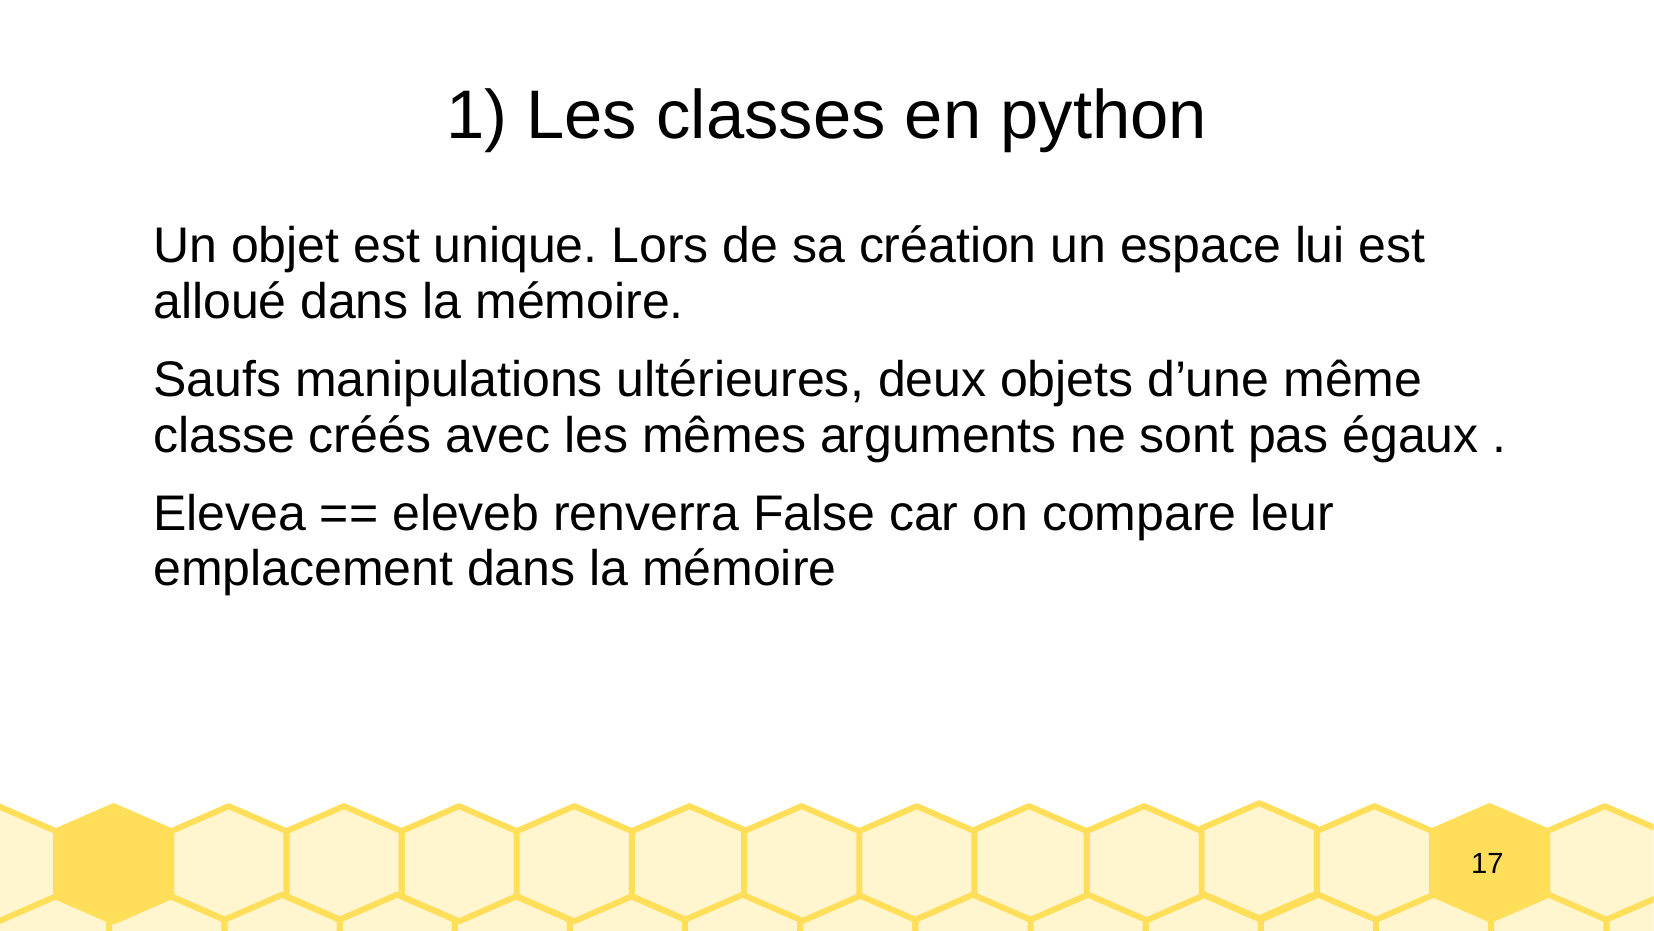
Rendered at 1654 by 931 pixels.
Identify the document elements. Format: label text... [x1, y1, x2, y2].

title 1) Les classes en python [82, 37, 1571, 193]
list Un objet est unique. Lors de sa création un espace lui est alloué dans la mémoire. Saufs manipulations ultérieures, deux objets d’une même classe créés avec les mêmes arguments ne sont pas égaux . Elevea == eleveb renverra False car on compare leur emplacement dans la mémoire [82, 217, 1571, 758]
